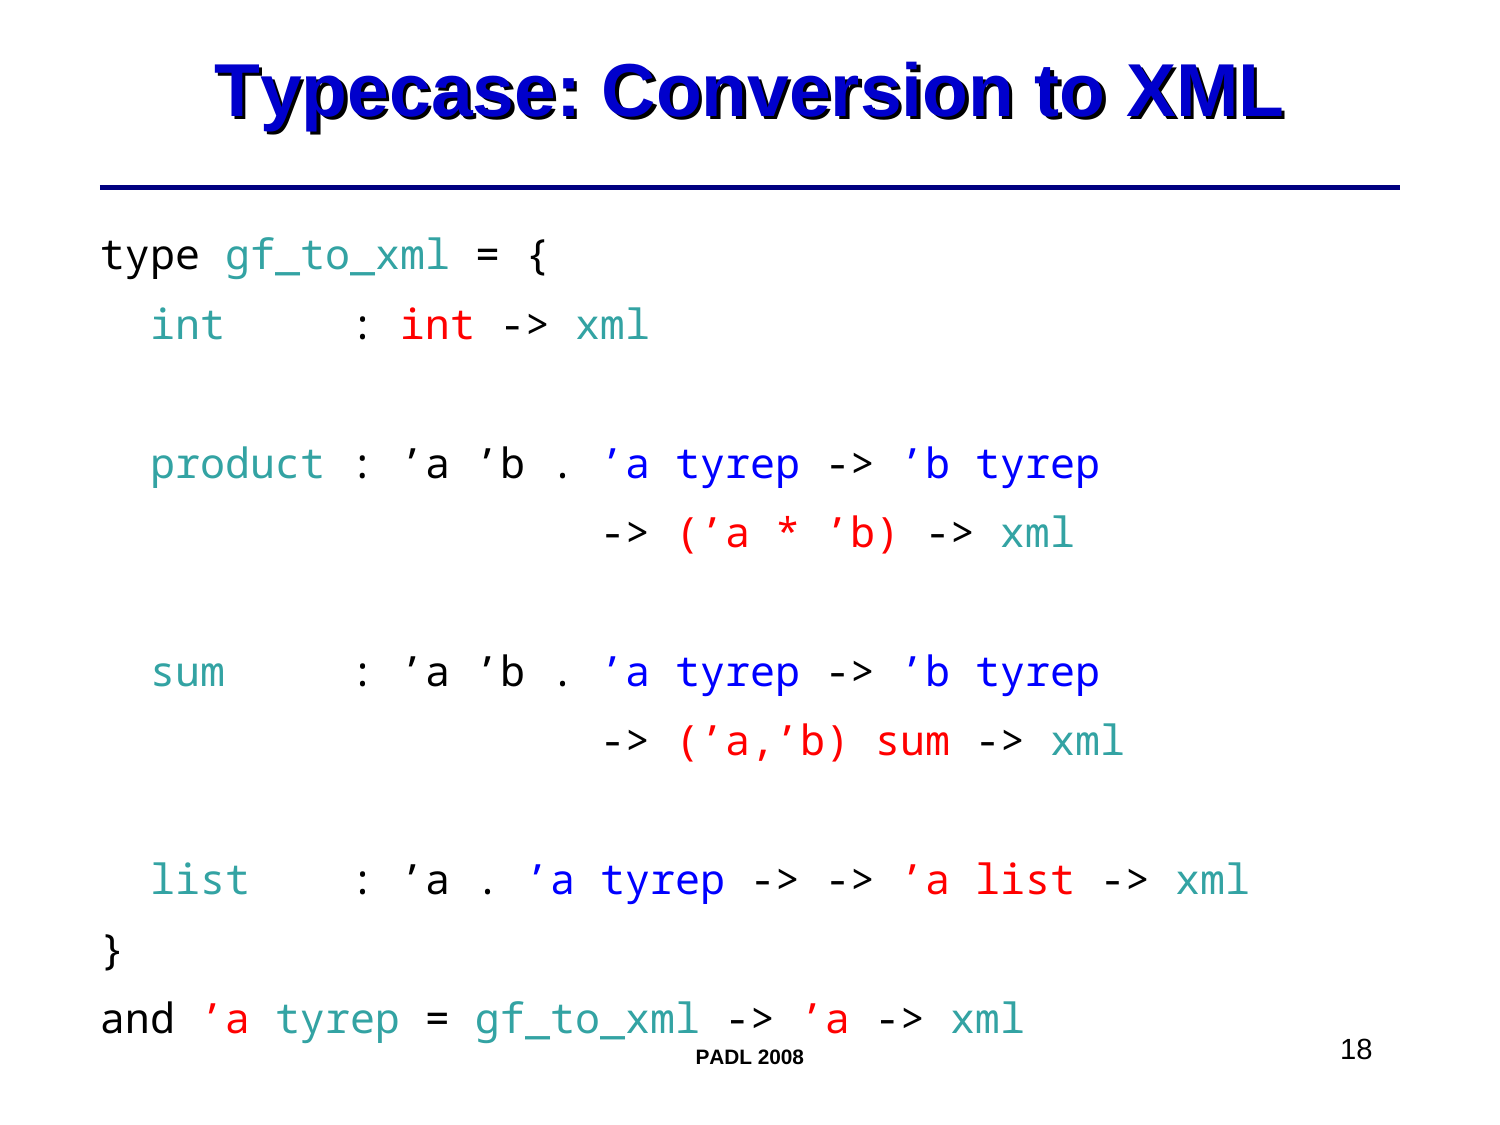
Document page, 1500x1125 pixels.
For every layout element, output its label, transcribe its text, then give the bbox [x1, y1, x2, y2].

title Typecase: Conversion to XML [99, 0, 1401, 181]
list type gf_to_xml = { int : int -> xml product : ’a ’b . ’a tyrep -> ’b tyrep -> (’a * ’b) -> xml sum : ’a ’b . ’a tyrep -> ’b tyrep -> (’a,’b) sum -> xml list : ’a . ’a tyrep -> -> ’a list -> xml } and ’a tyrep = gf_to_xml -> ’a -> xml [99, 224, 1375, 986]
